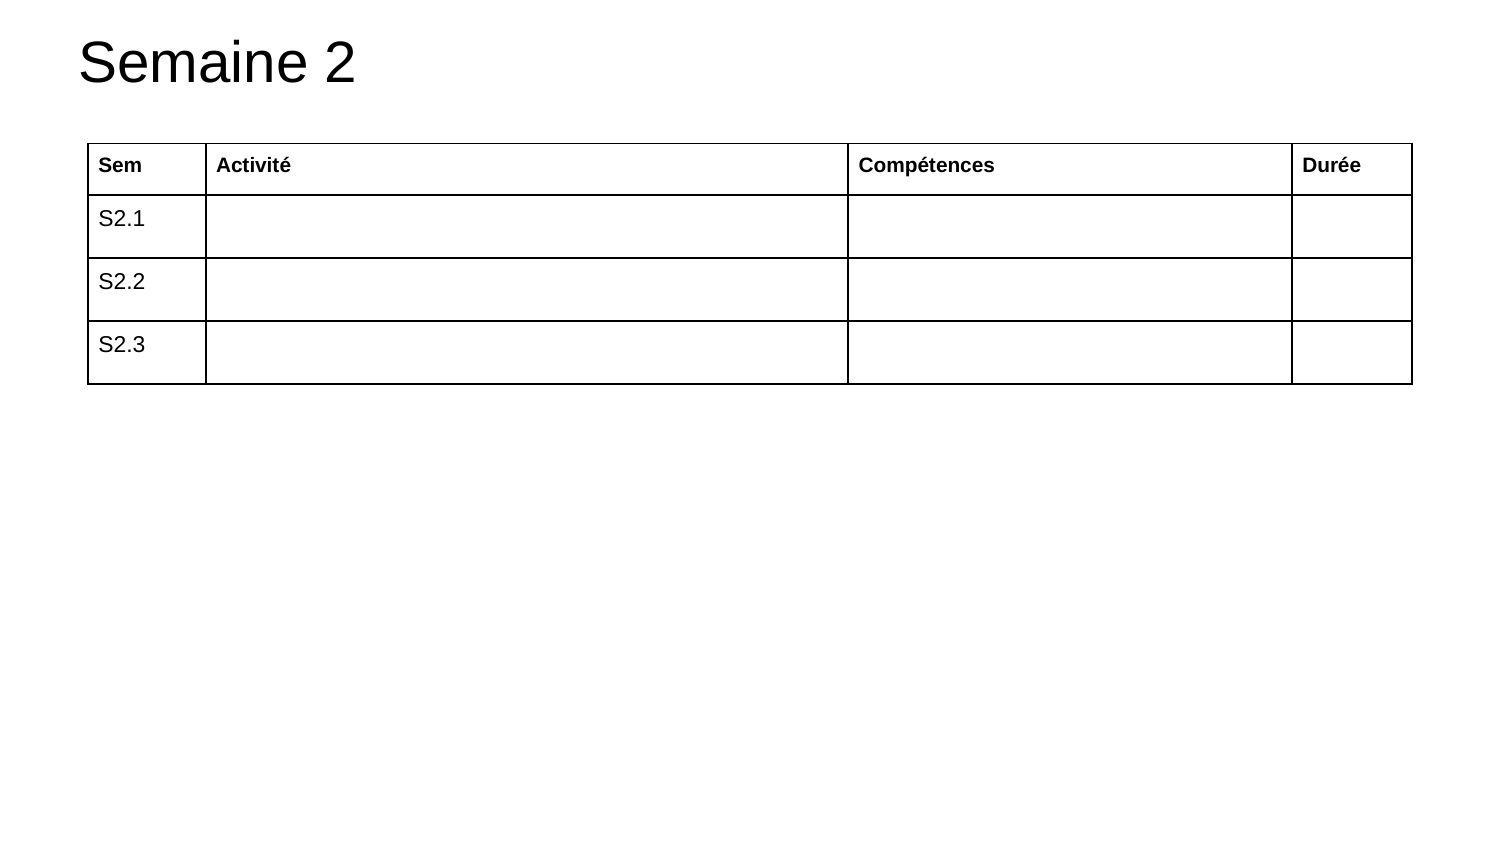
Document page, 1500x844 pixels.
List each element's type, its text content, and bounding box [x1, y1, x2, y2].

table_header Activité [207, 144, 847, 194]
table_cell [207, 196, 847, 257]
title Semaine 2 [63, 15, 1437, 128]
table_cell S2.2 [89, 259, 205, 320]
table_header Compétences [849, 144, 1291, 194]
table_header Durée [1293, 144, 1411, 194]
table_cell [849, 322, 1291, 383]
table_cell [1293, 196, 1411, 257]
table_cell [1293, 259, 1411, 320]
table_cell [849, 259, 1291, 320]
table_cell [1293, 322, 1411, 383]
table_cell [207, 259, 847, 320]
table_cell S2.1 [89, 196, 205, 257]
table_cell [207, 322, 847, 383]
table_cell S2.3 [89, 322, 205, 383]
table_header Sem [89, 144, 205, 194]
table_cell [849, 196, 1291, 257]
